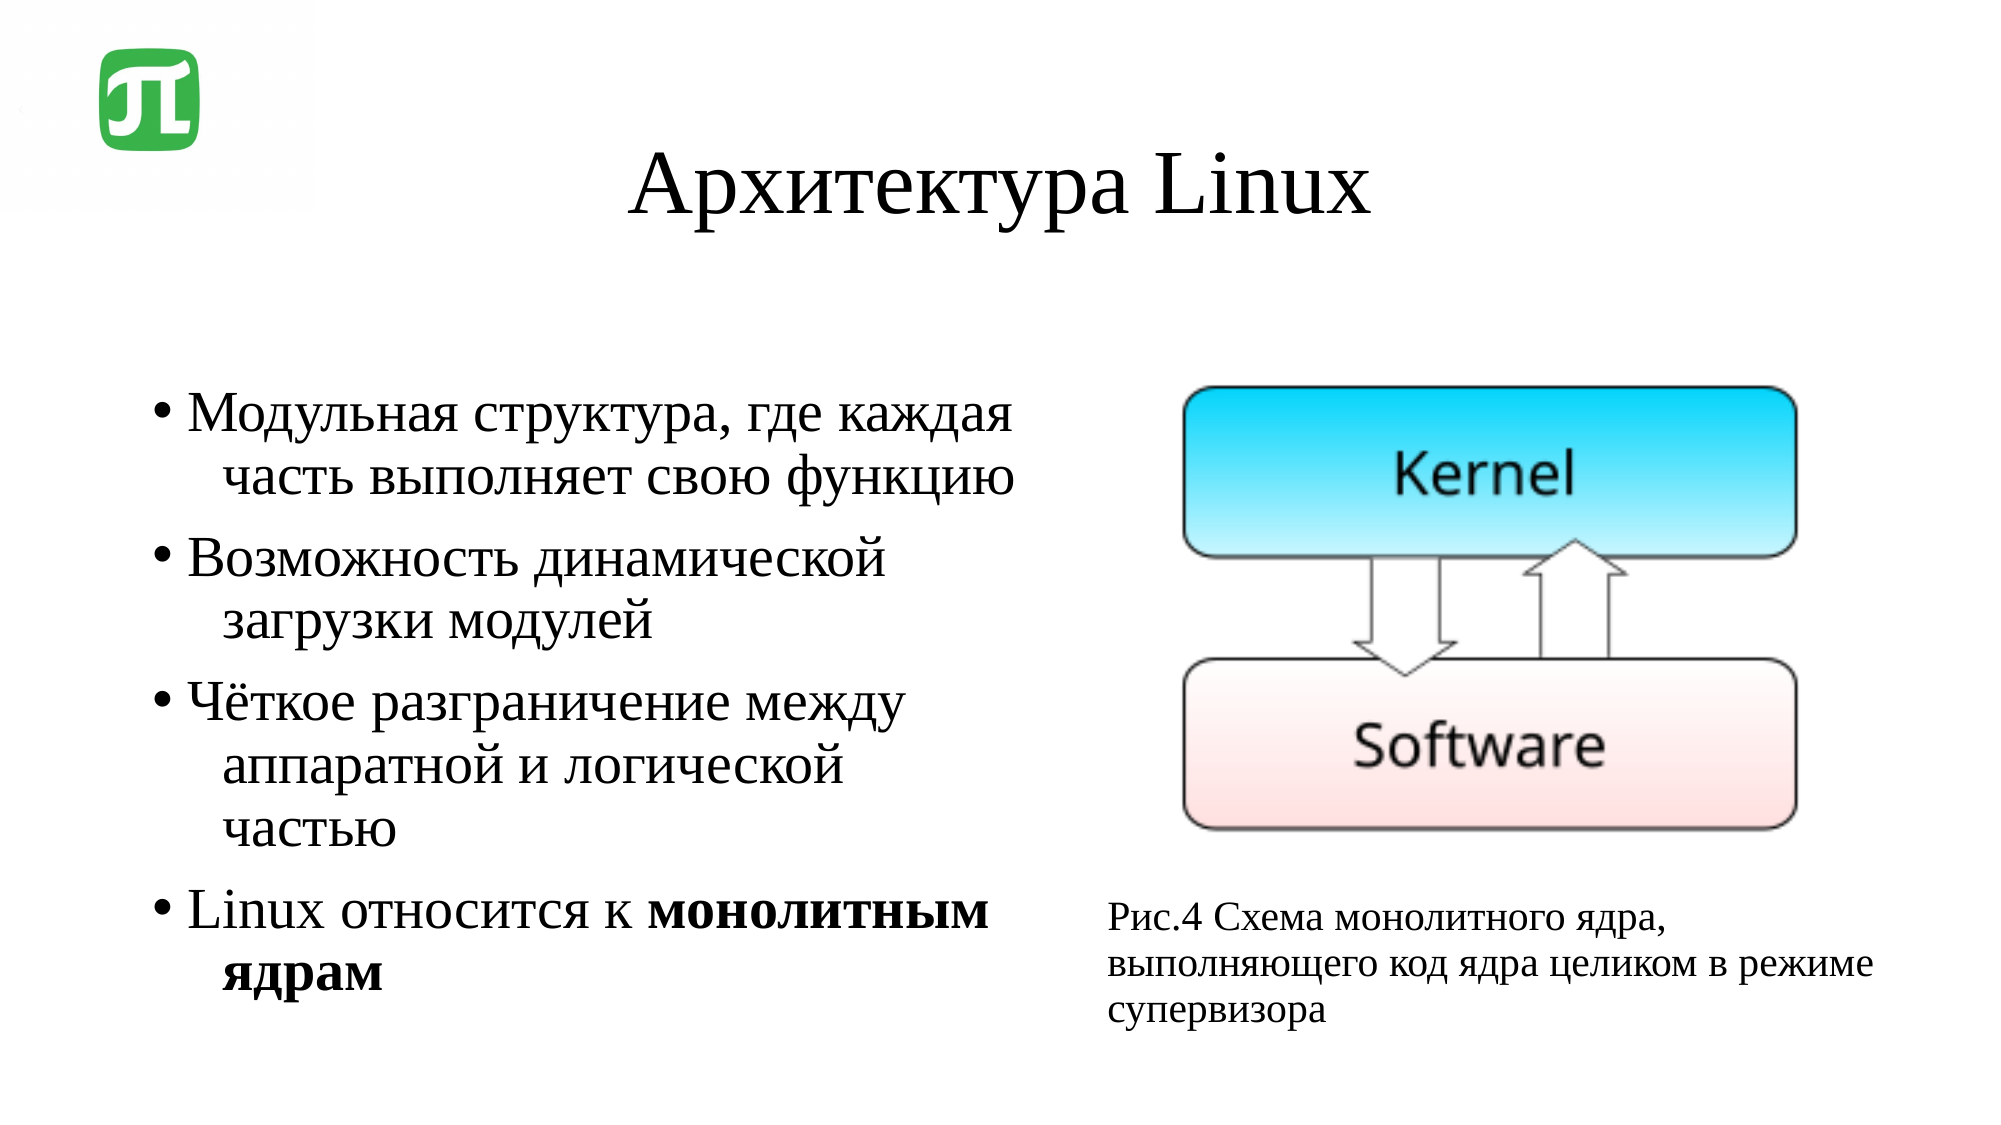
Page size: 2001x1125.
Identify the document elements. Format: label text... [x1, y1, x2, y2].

text_box Рис.4 Схема монолитного ядра, выполняющего код ядра целиком в режиме супервизора [1092, 885, 1920, 1040]
picture [1151, 354, 1831, 865]
picture [0, 0, 315, 211]
list Модульная структура, где каждая часть выполняет свою функцию Возможность динамической загрузки модулей Чёткое разграничение между аппаратной и логической частью Linux относится к монолитным ядрам [137, 373, 1034, 1034]
title Архитектура Linux [137, 75, 1863, 293]
